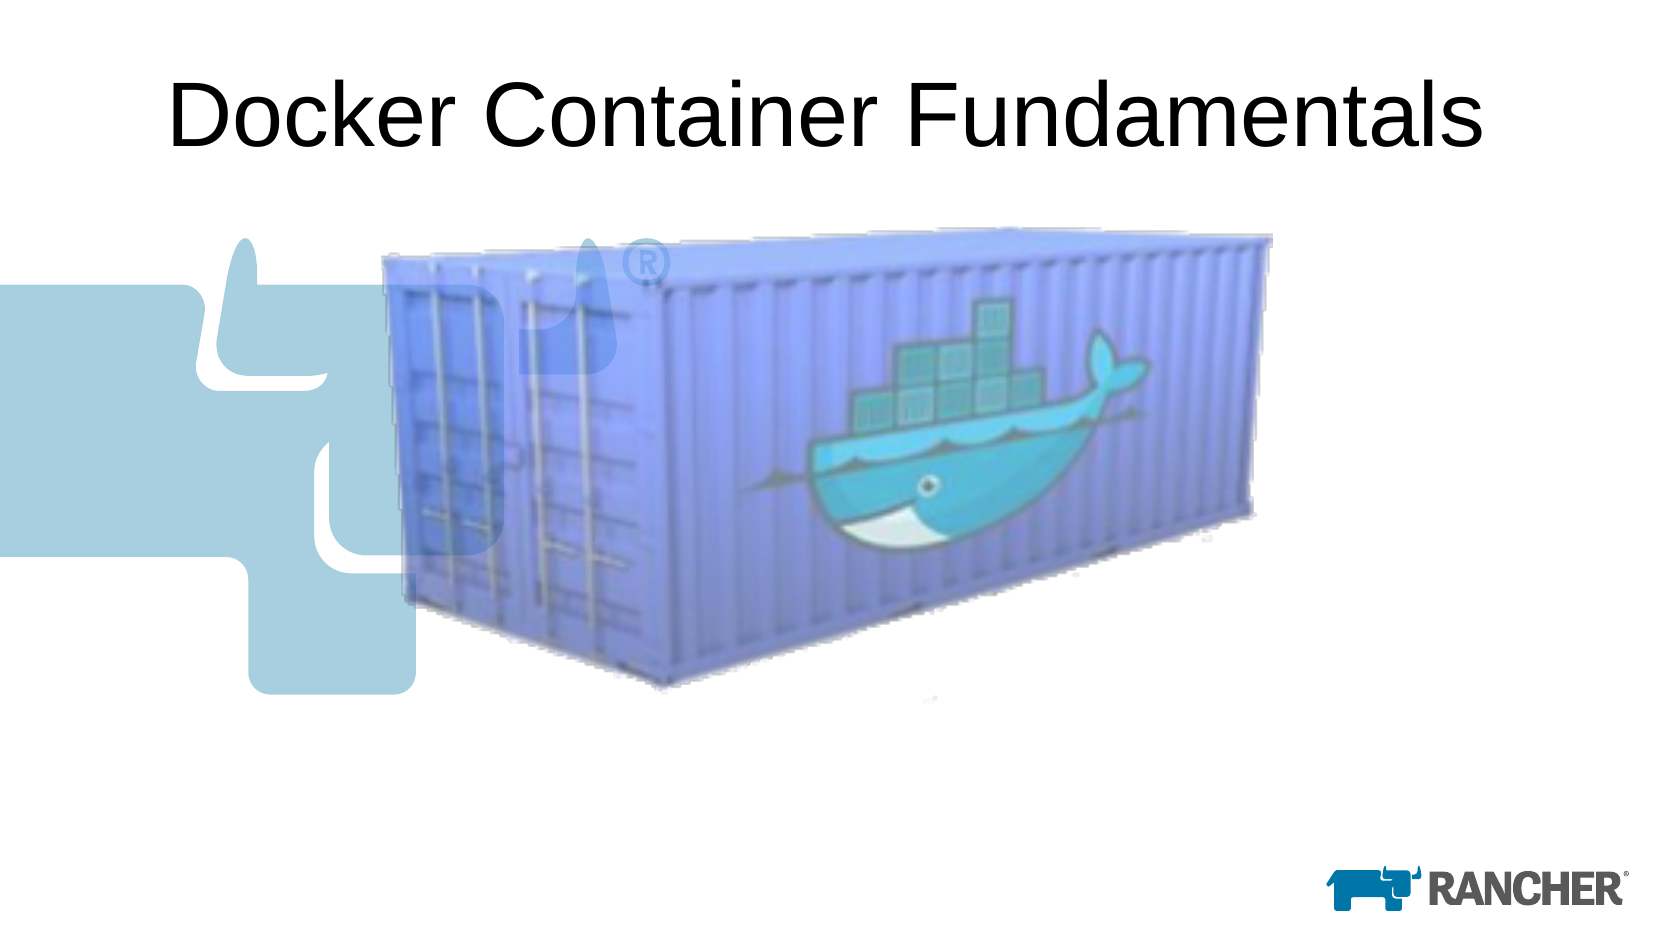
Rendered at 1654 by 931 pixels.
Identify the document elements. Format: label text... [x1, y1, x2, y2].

title Docker Container Fundamentals [82, 37, 1571, 193]
picture [381, 226, 1273, 704]
